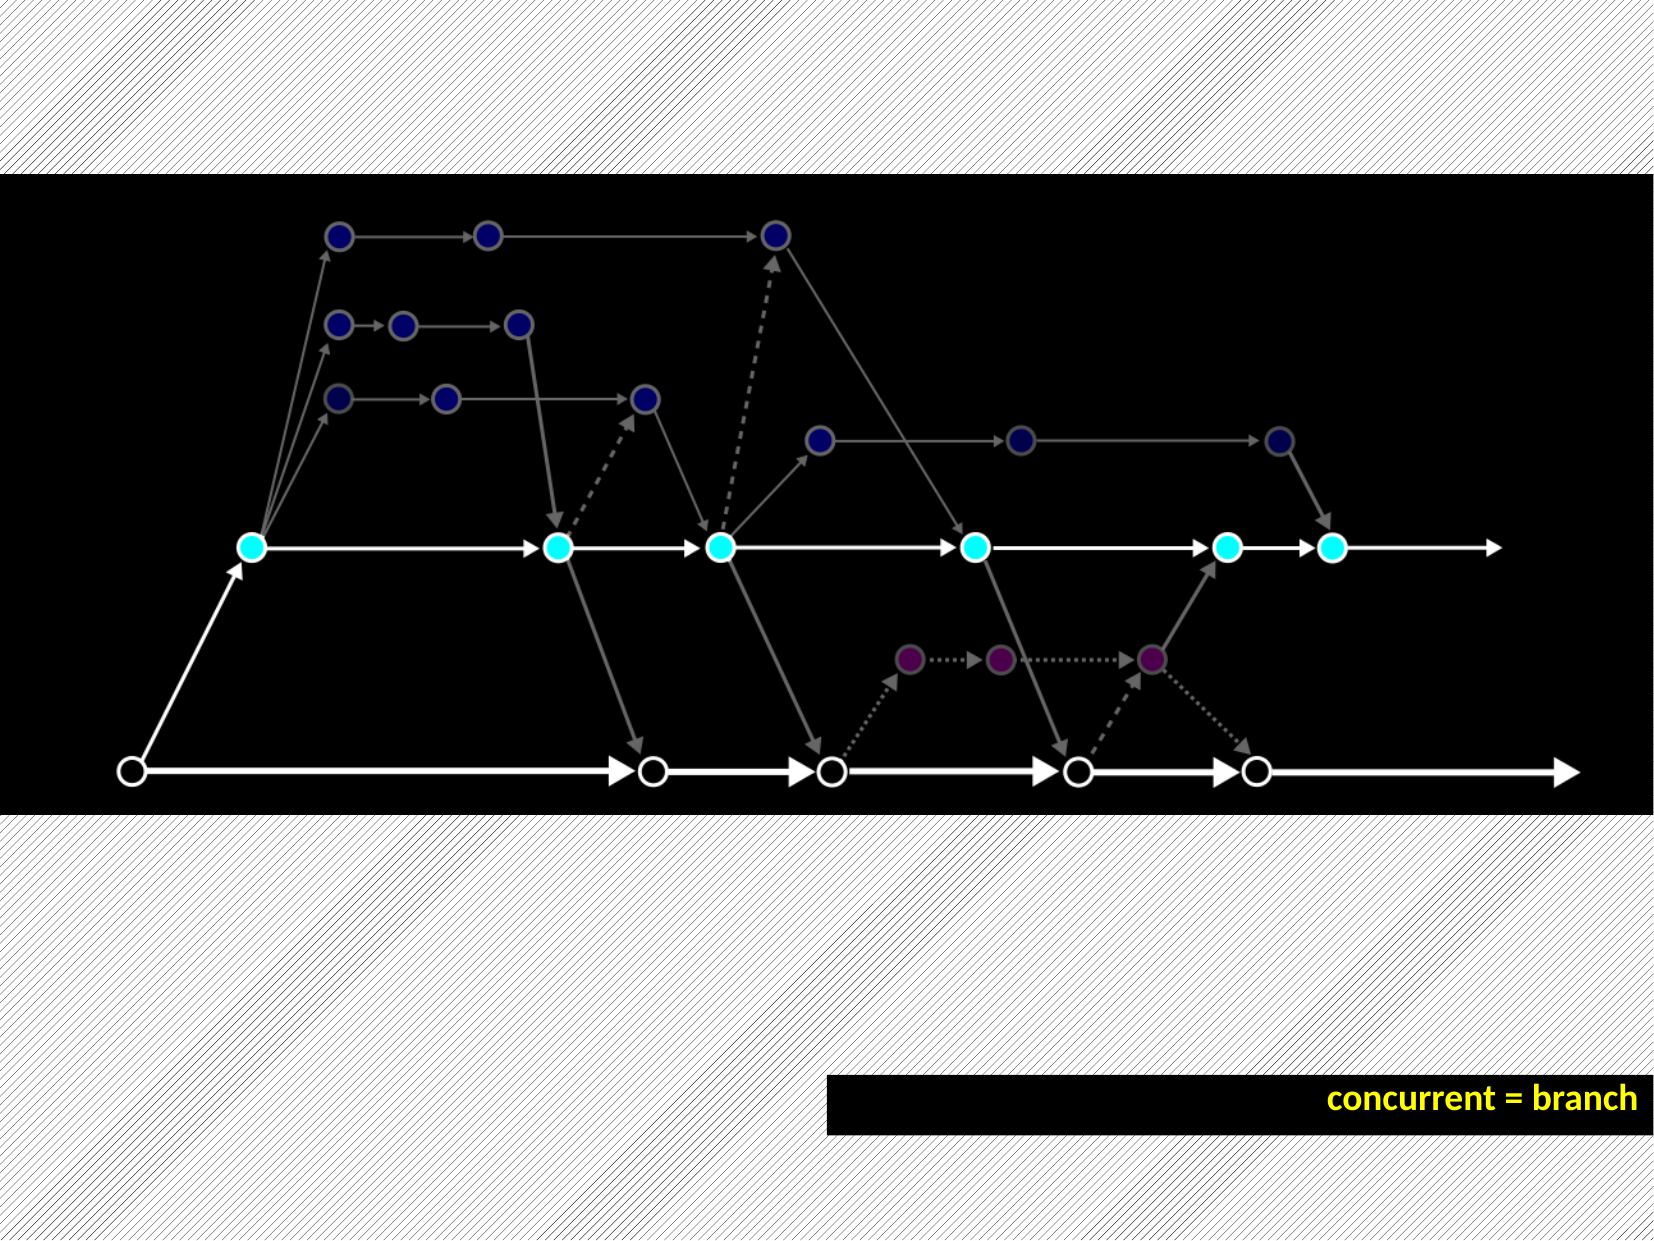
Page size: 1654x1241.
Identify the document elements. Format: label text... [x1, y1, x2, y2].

picture [0, 174, 1654, 815]
text_box concurrent = branch [826, 1074, 1654, 1136]
